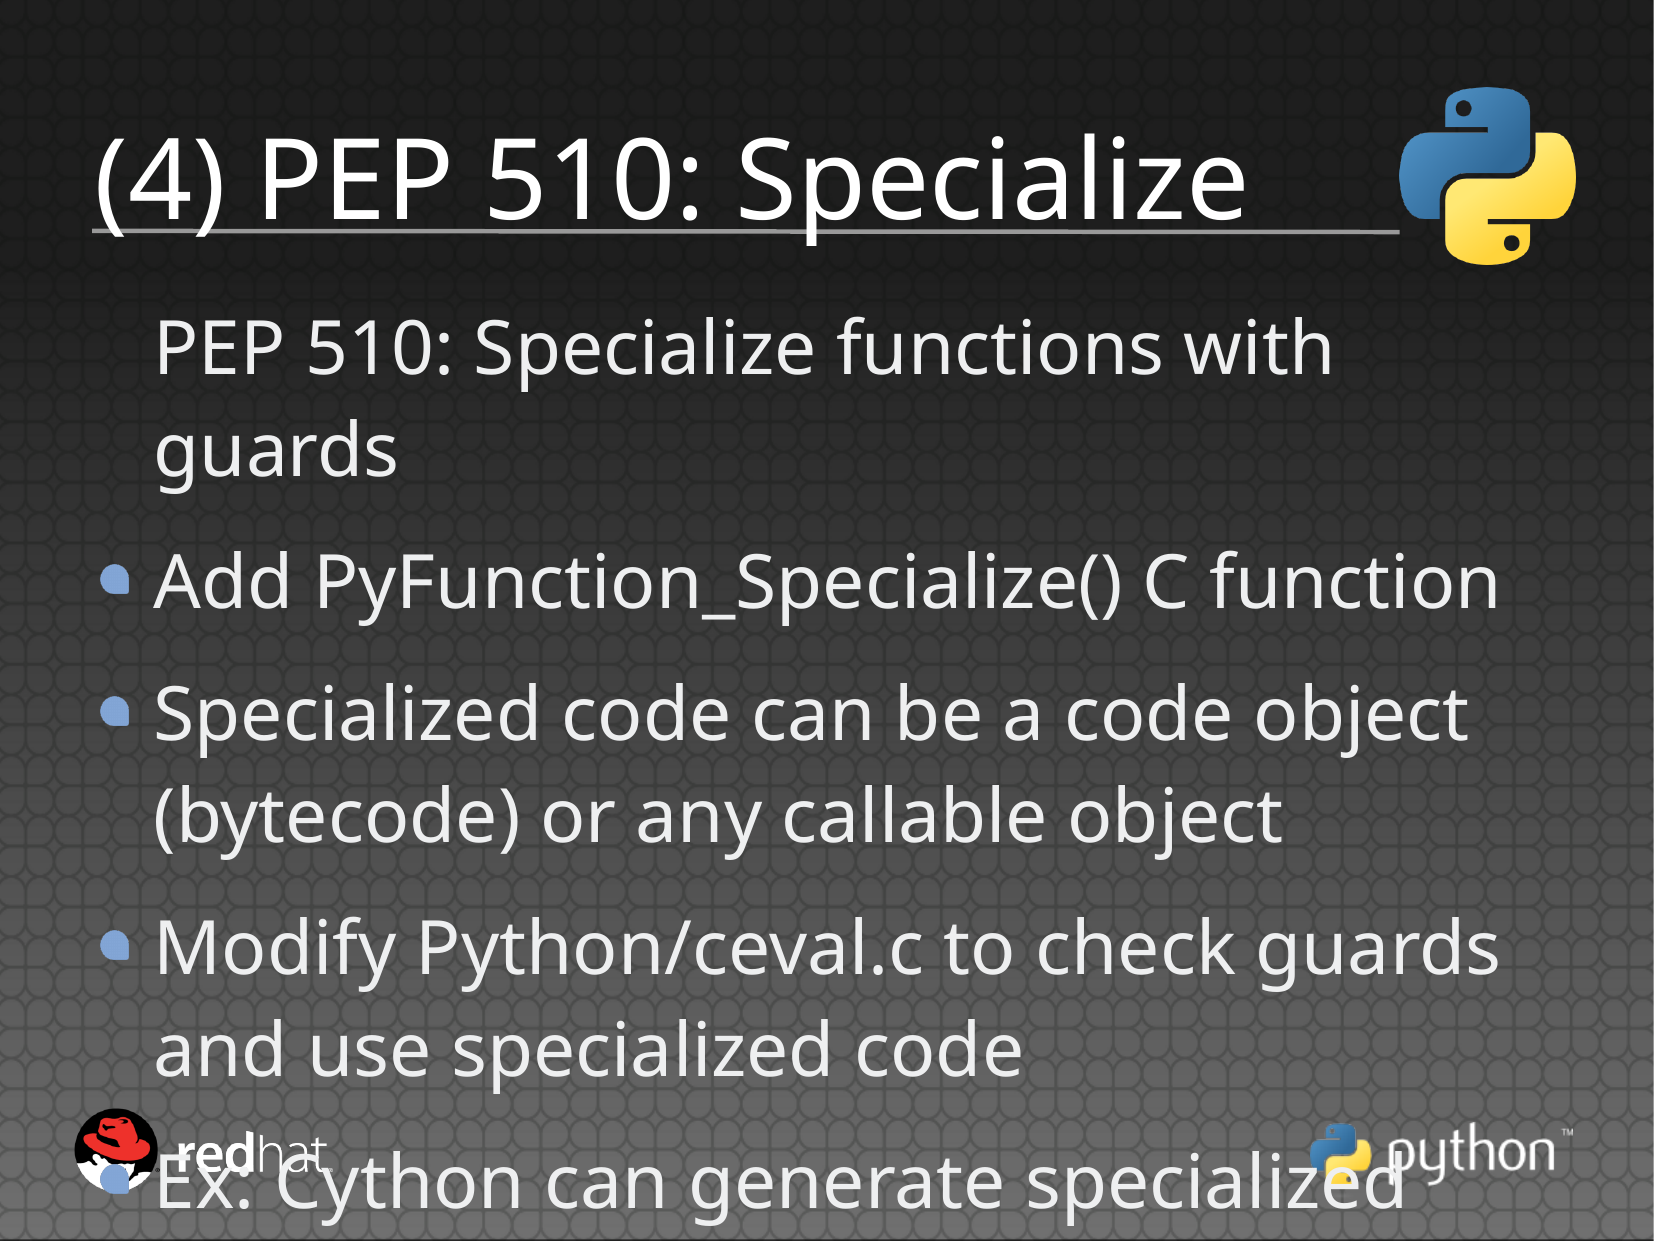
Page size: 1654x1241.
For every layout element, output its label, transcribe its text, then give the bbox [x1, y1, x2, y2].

picture [0, 0, 1654, 1241]
title (4) PEP 510: Specialize [94, 100, 1426, 251]
list PEP 510: Specialize functions with guards Add PyFunction_Specialize() C function Specialized code can be a code object (bytecode) or any callable object Modify Python/ceval.c to check guards and use specialized code Ex: Cython can generate specialized code [82, 293, 1571, 1097]
